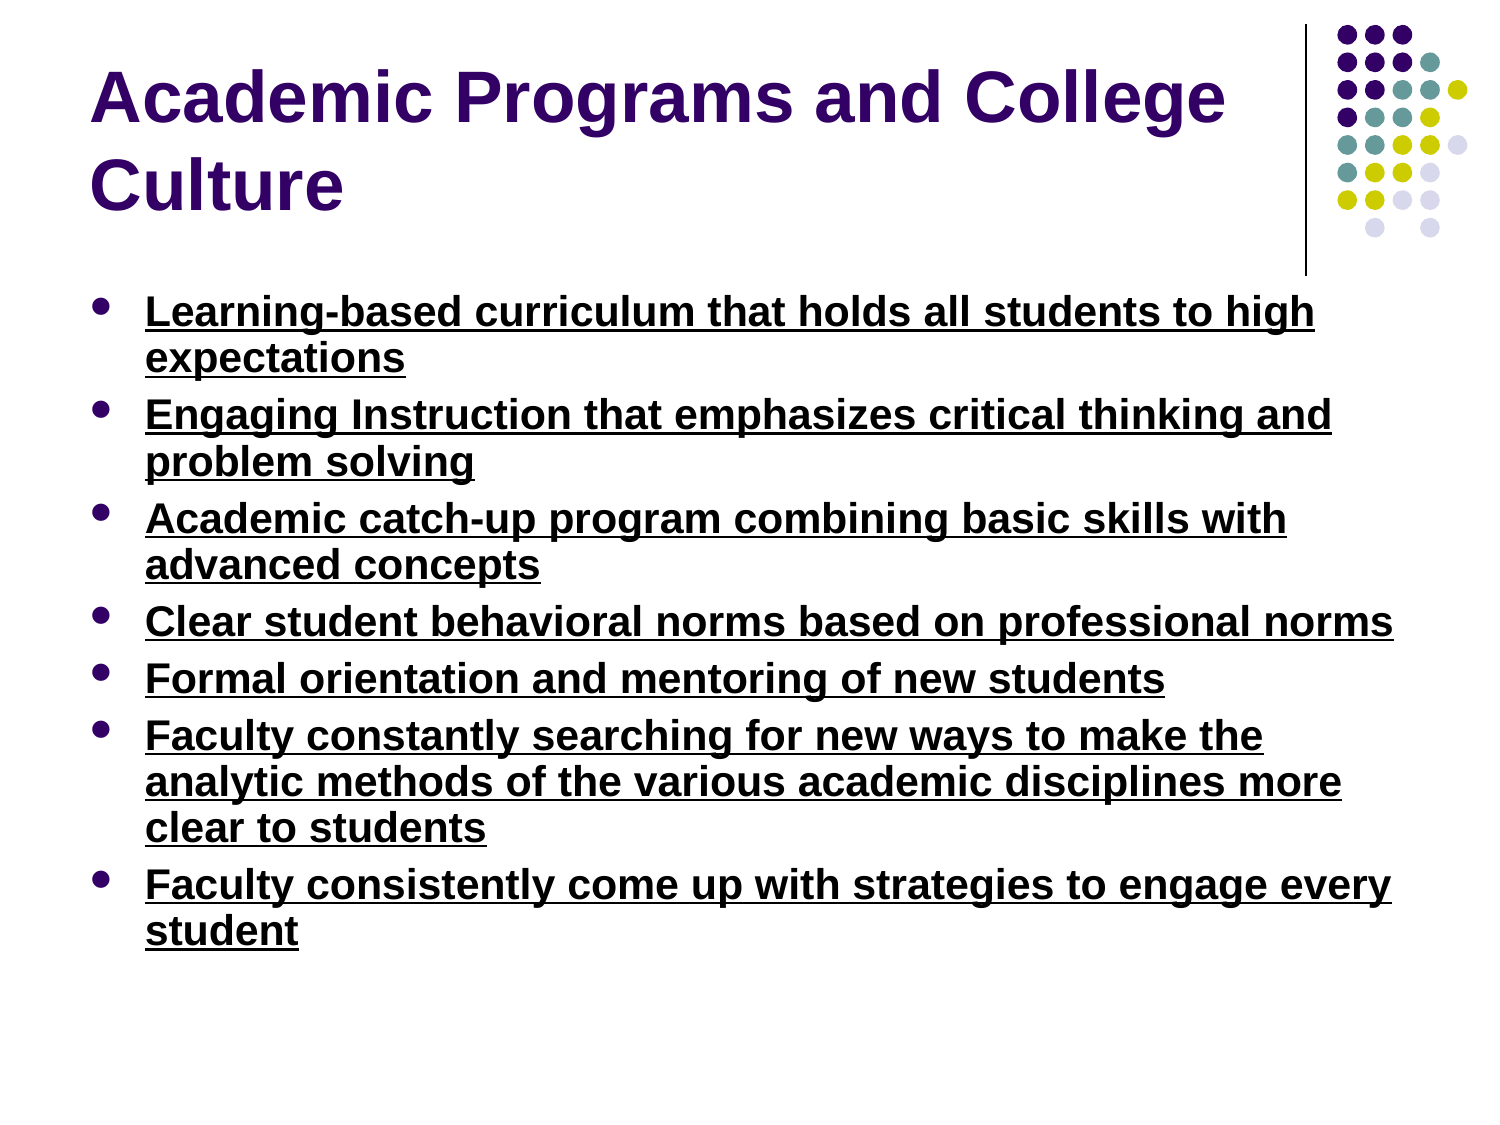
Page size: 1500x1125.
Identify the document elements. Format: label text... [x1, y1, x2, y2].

list Learning-based curriculum that holds all students to high expectations Engaging Instruction that emphasizes critical thinking and problem solving Academic catch-up program combining basic skills with advanced concepts Clear student behavioral norms based on professional norms Formal orientation and mentoring of new students Faculty constantly searching for new ways to make the analytic methods of the various academic disciplines more clear to students Faculty consistently come up with strategies to engage every student [75, 282, 1426, 1006]
title Academic Programs and College Culture [74, 20, 1313, 233]
